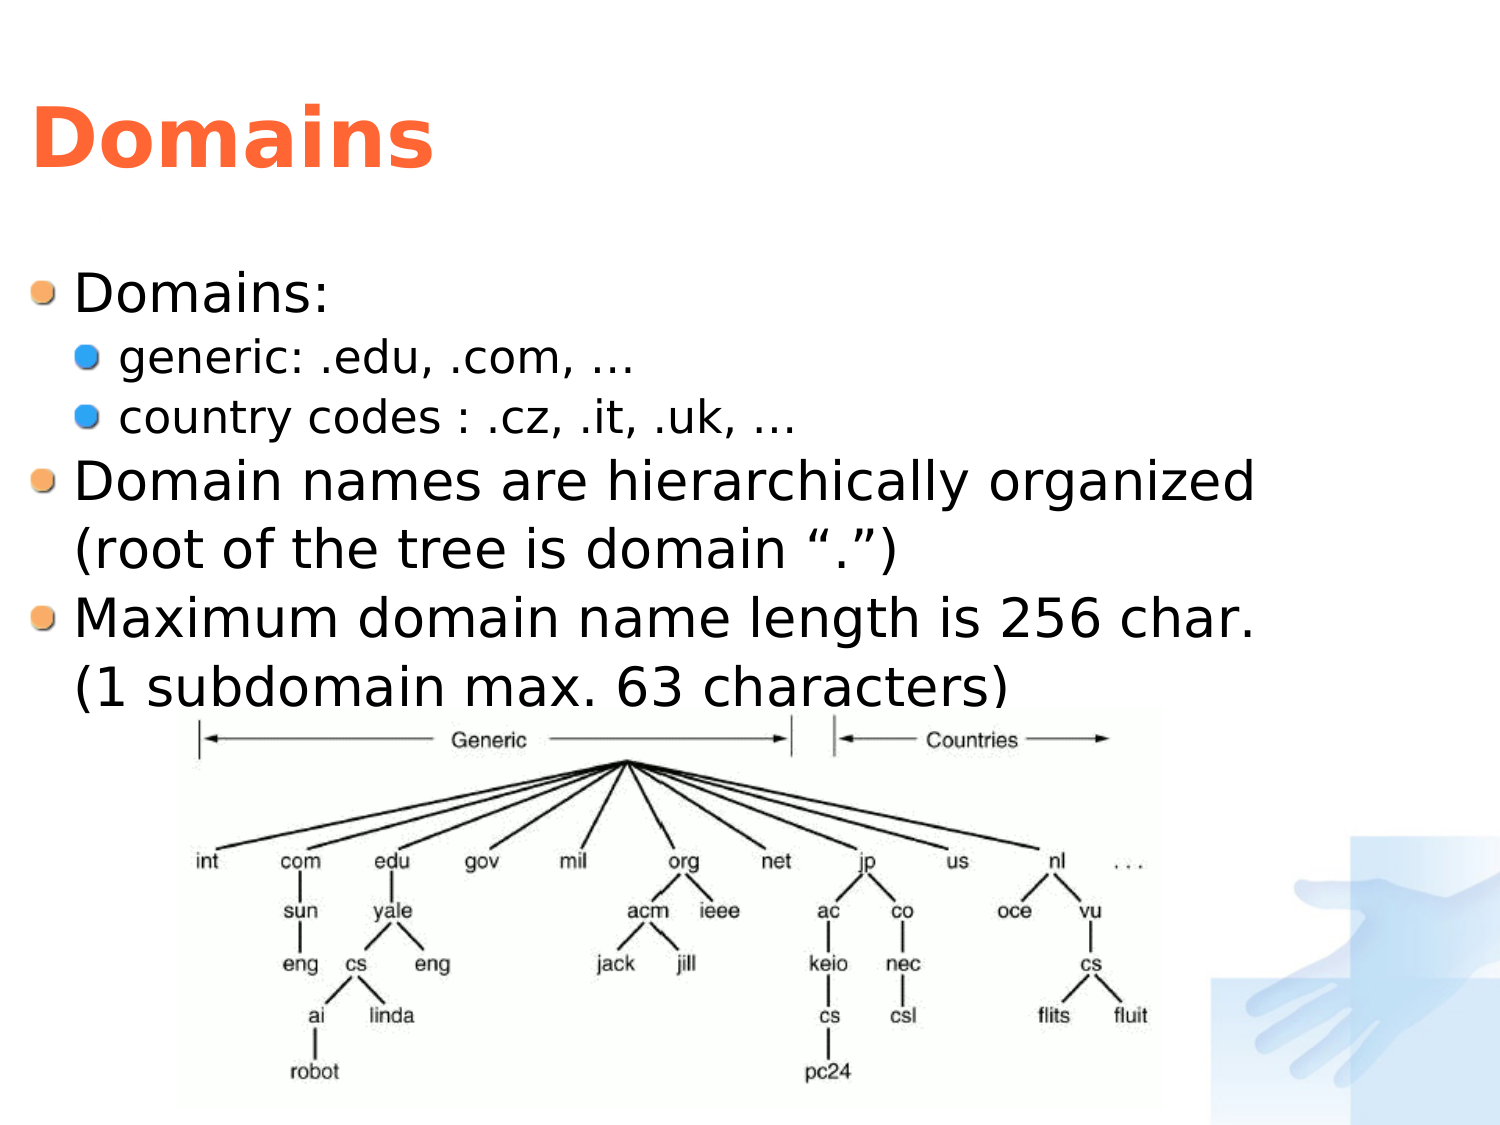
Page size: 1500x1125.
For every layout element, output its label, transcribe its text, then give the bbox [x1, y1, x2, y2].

list Domains: generic: .edu, .com, … country codes : .cz, .it, .uk, … Domain names are hierarchically organized (root of the tree is domain “.”) Maximum domain name length is 256 char. (1 subdomain max. 63 characters) [29, 262, 1477, 1093]
picture [0, 0, 1500, 1125]
title Domains [29, 21, 1477, 257]
